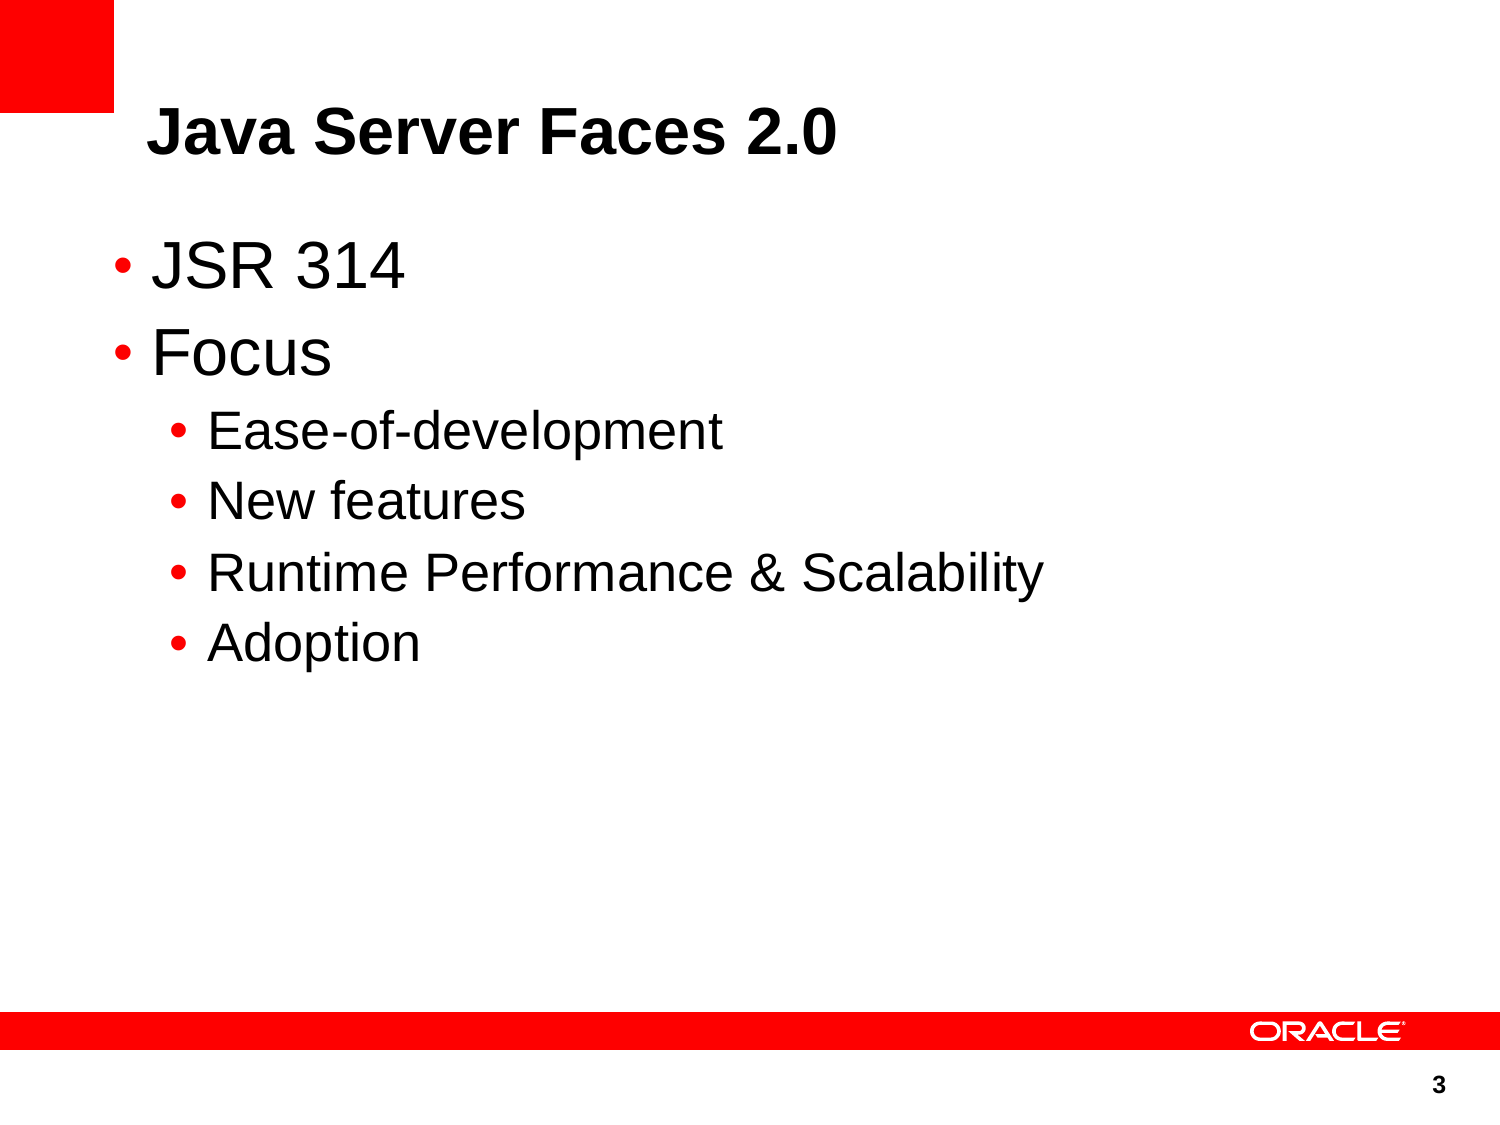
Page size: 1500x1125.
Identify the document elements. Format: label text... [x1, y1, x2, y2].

list JSR 314 Focus Ease-of-development New features Runtime Performance & Scalability Adoption [113, 227, 1463, 812]
picture [0, 1012, 1500, 1050]
picture [0, 0, 114, 113]
title Java Server Faces 2.0 [132, 50, 1429, 212]
